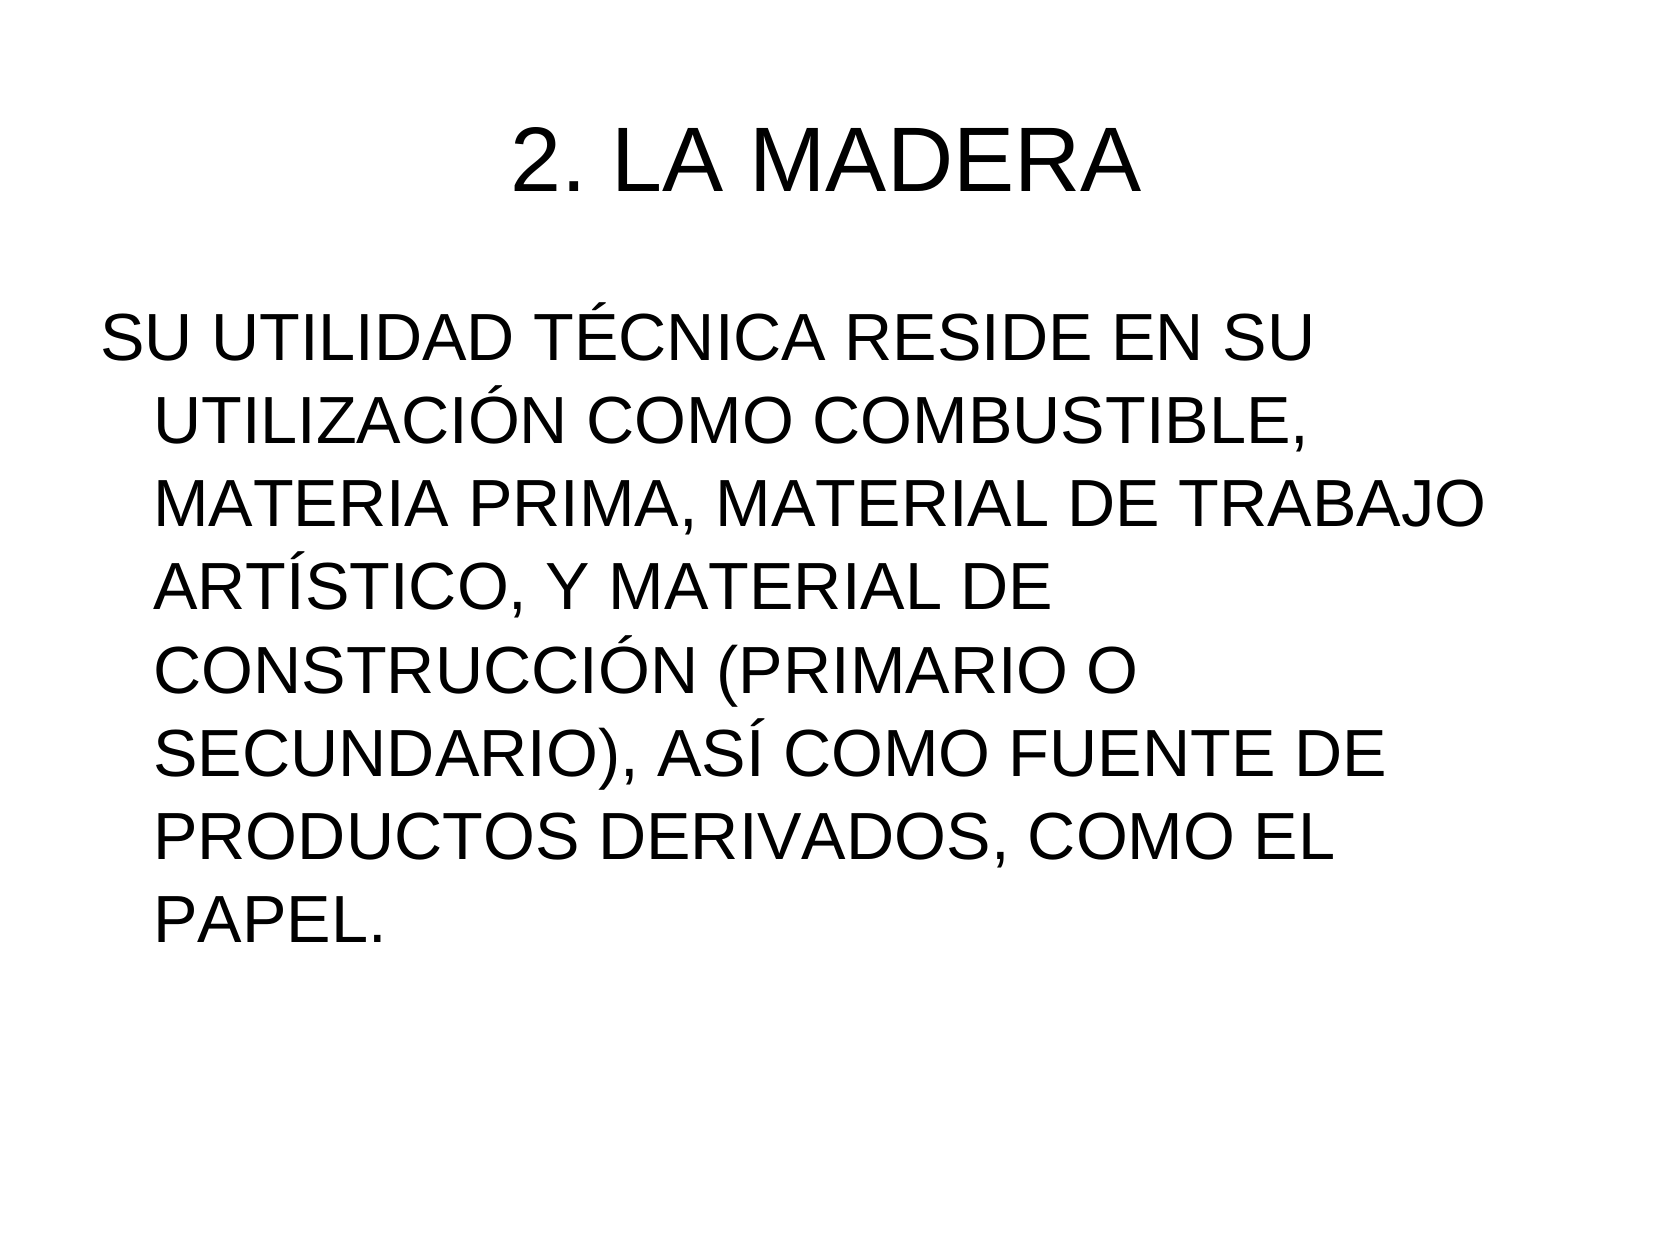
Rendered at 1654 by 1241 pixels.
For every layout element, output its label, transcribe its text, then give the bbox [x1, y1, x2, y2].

list SU UTILIDAD TÉCNICA RESIDE EN SU UTILIZACIÓN COMO COMBUSTIBLE, MATERIA PRIMA, MATERIAL DE TRABAJO ARTÍSTICO, Y MATERIAL DE CONSTRUCCIÓN (PRIMARIO O SECUNDARIO), ASÍ COMO FUENTE DE PRODUCTOS DERIVADOS, COMO EL PAPEL. [82, 290, 1571, 1109]
title 2. LA MADERA [82, 56, 1571, 249]
